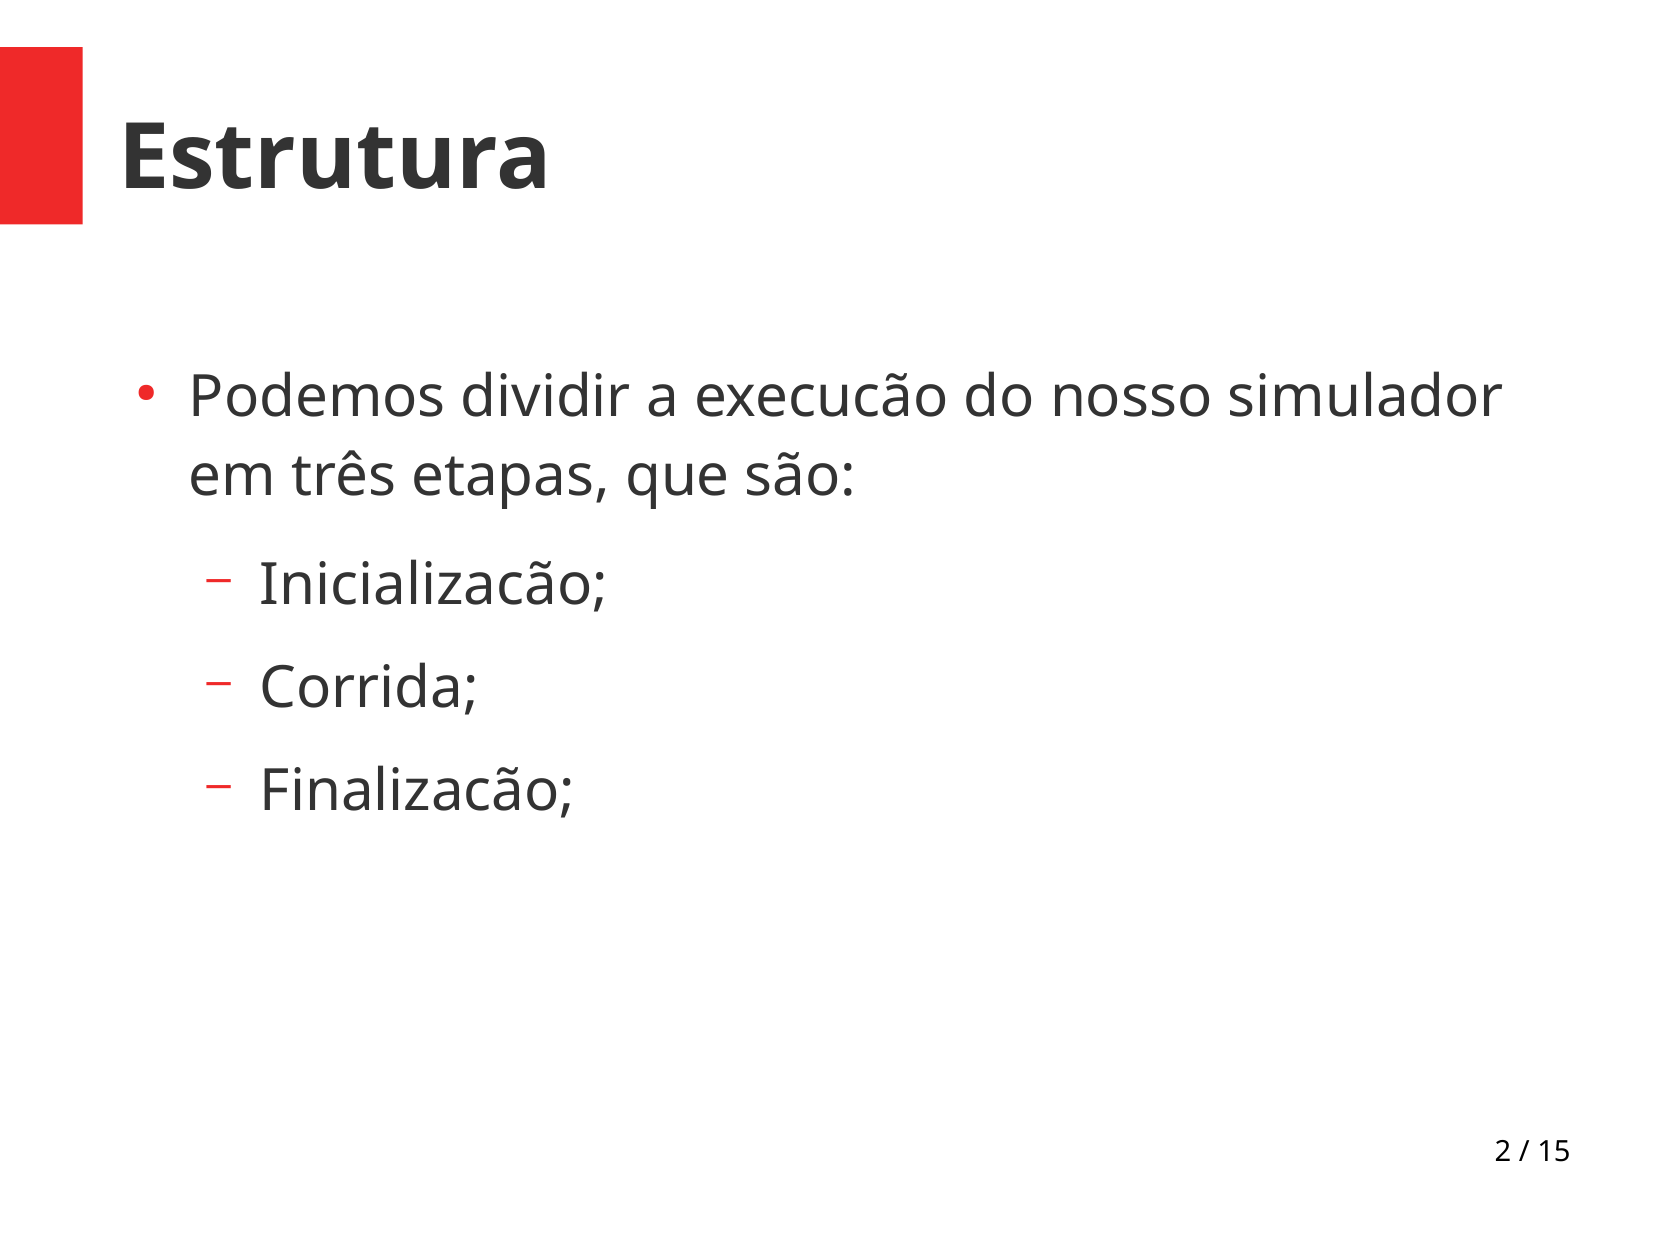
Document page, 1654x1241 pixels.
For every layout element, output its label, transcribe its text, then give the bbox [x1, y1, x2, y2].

list Podemos dividir a execucão do nosso simulador em três etapas, que são: Inicializacão; Corrida; Finalizacão; [118, 354, 1536, 1074]
title Estrutura [118, 49, 1571, 257]
